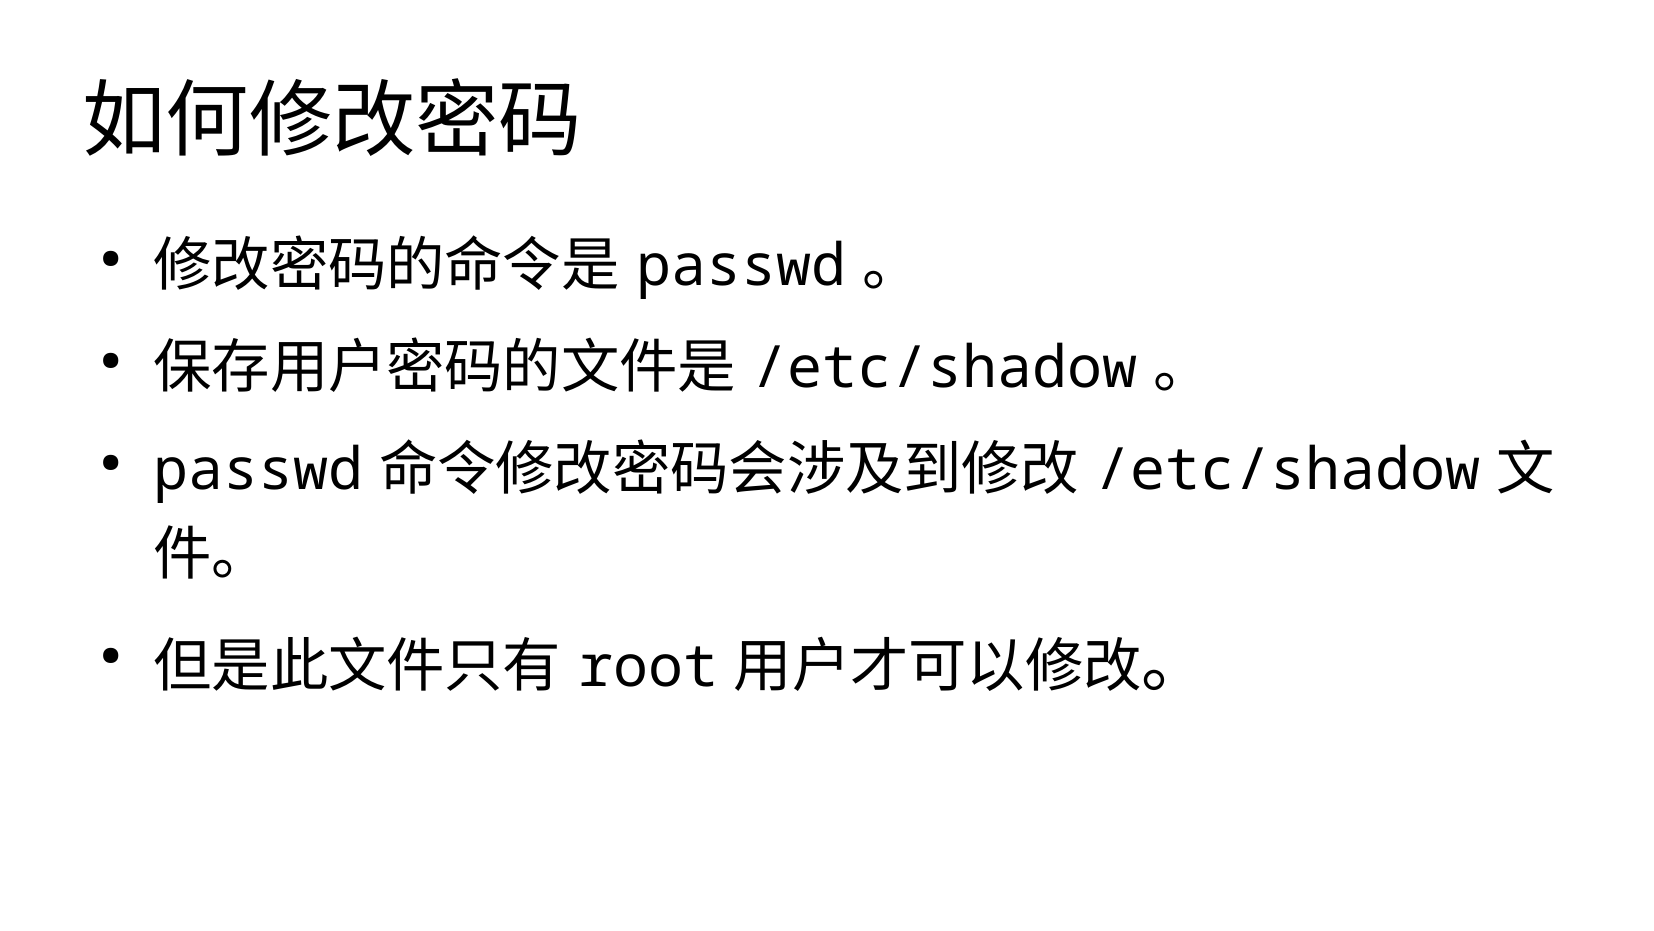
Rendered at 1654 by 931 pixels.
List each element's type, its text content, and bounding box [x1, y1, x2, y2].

list 修改密码的命令是passwd。 保存用户密码的文件是/etc/shadow。 passwd命令修改密码会涉及到修改/etc/shadow文件。 但是此文件只有root用户才可以修改。 [82, 217, 1571, 758]
title 如何修改密码 [82, 37, 1571, 189]
